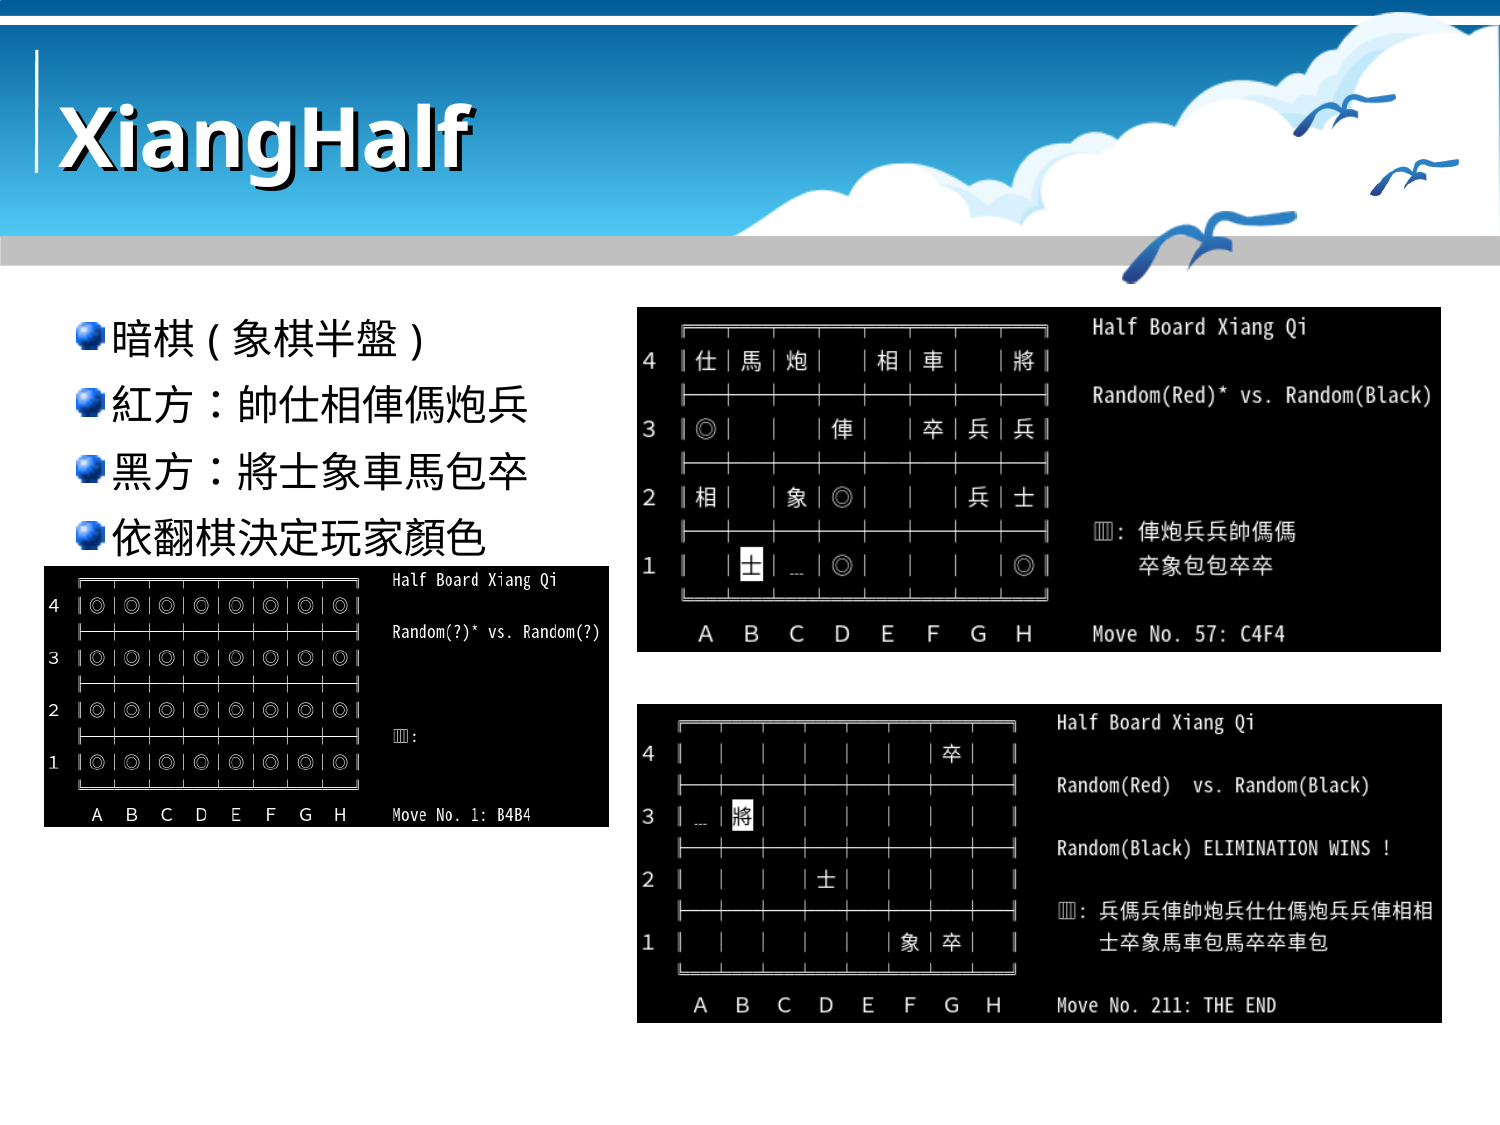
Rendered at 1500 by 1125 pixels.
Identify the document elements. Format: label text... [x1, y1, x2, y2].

text_box 暗棋(象棋半盤) 紅方：帥仕相俥傌炮兵 黑方：將士象車馬包卒 依翻棋決定玩家顏色 [61, 298, 547, 547]
picture [637, 704, 1442, 1023]
picture [637, 307, 1441, 652]
picture [730, 12, 1500, 284]
picture [44, 566, 609, 827]
title XiangHalf [59, 86, 1465, 186]
